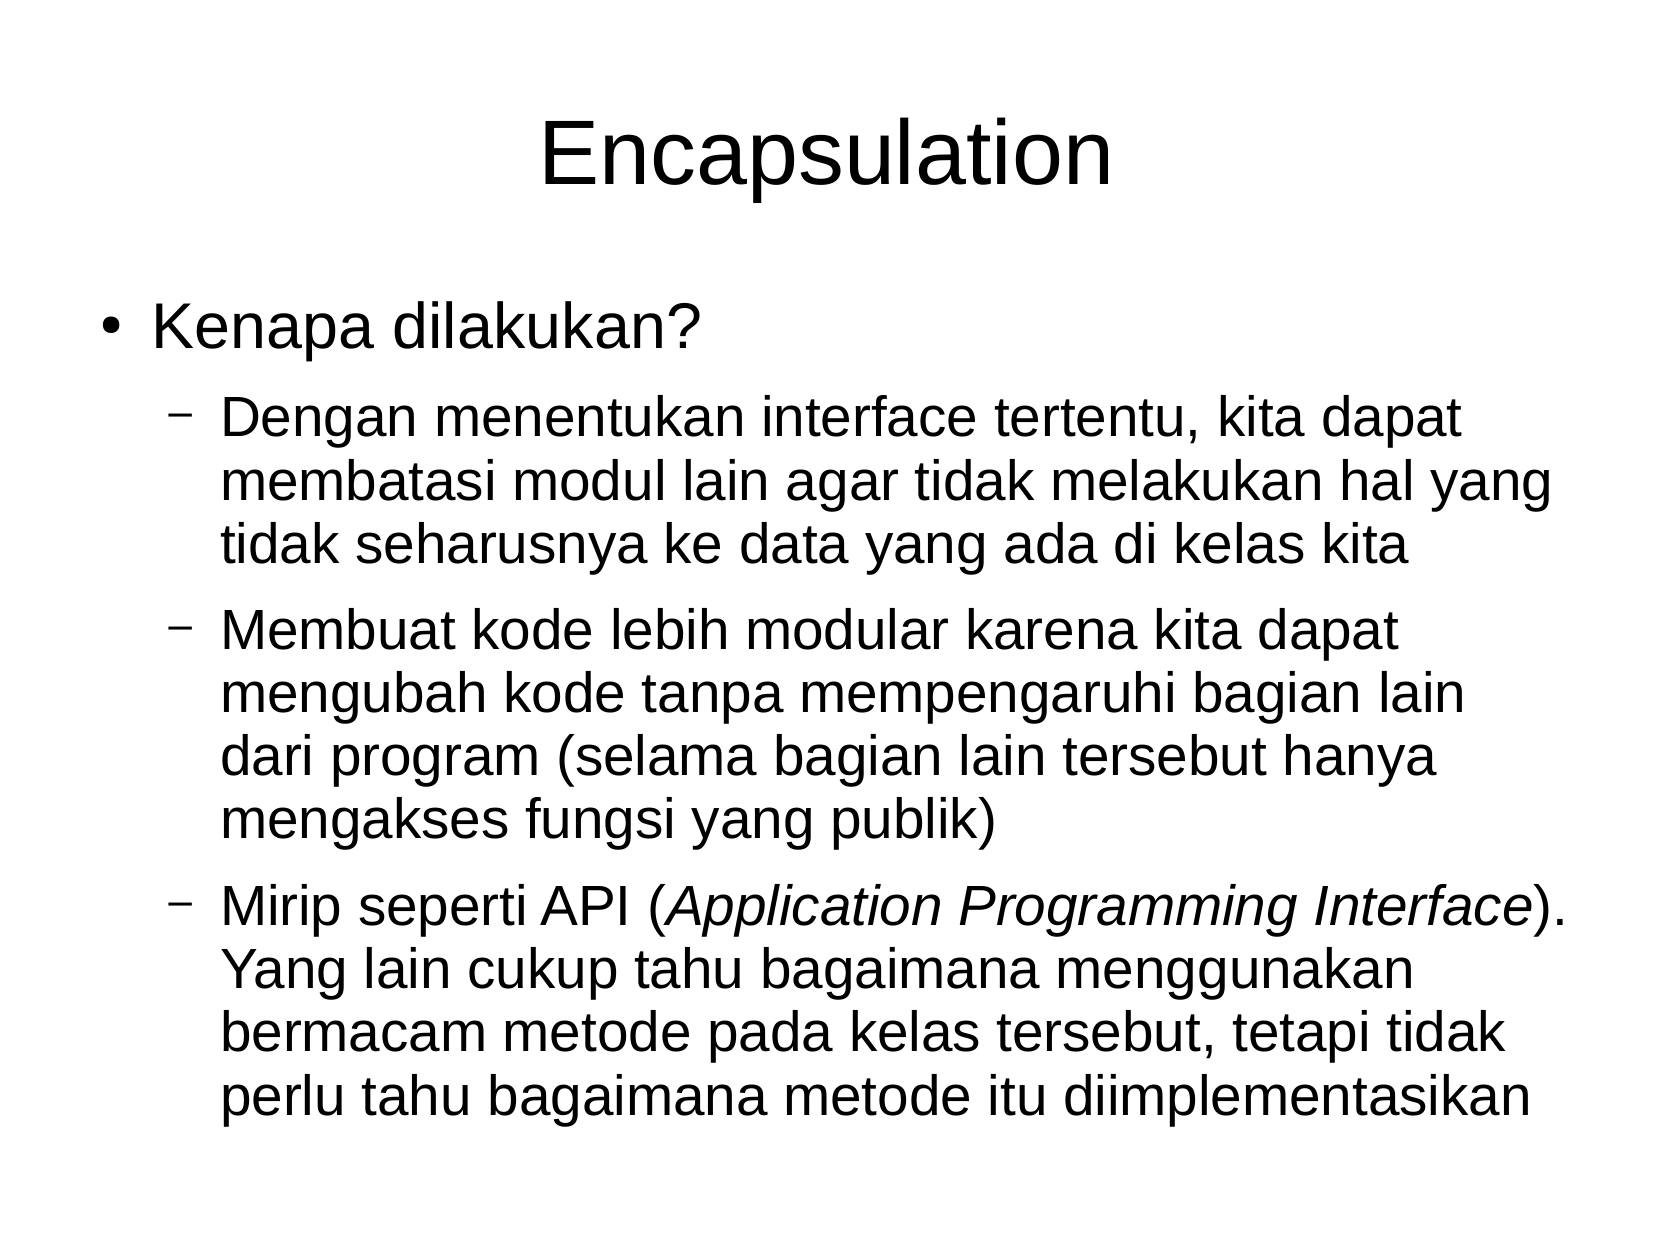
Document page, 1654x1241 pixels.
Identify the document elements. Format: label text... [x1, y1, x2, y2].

title Encapsulation [82, 49, 1571, 257]
list Kenapa dilakukan? Dengan menentukan interface tertentu, kita dapat membatasi modul lain agar tidak melakukan hal yang tidak seharusnya ke data yang ada di kelas kita Membuat kode lebih modular karena kita dapat mengubah kode tanpa mempengaruhi bagian lain dari program (selama bagian lain tersebut hanya mengakses fungsi yang publik) Mirip seperti API (Application Programming Interface). Yang lain cukup tahu bagaimana menggunakan bermacam metode pada kelas tersebut, tetapi tidak perlu tahu bagaimana metode itu diimplementasikan [82, 290, 1571, 1141]
